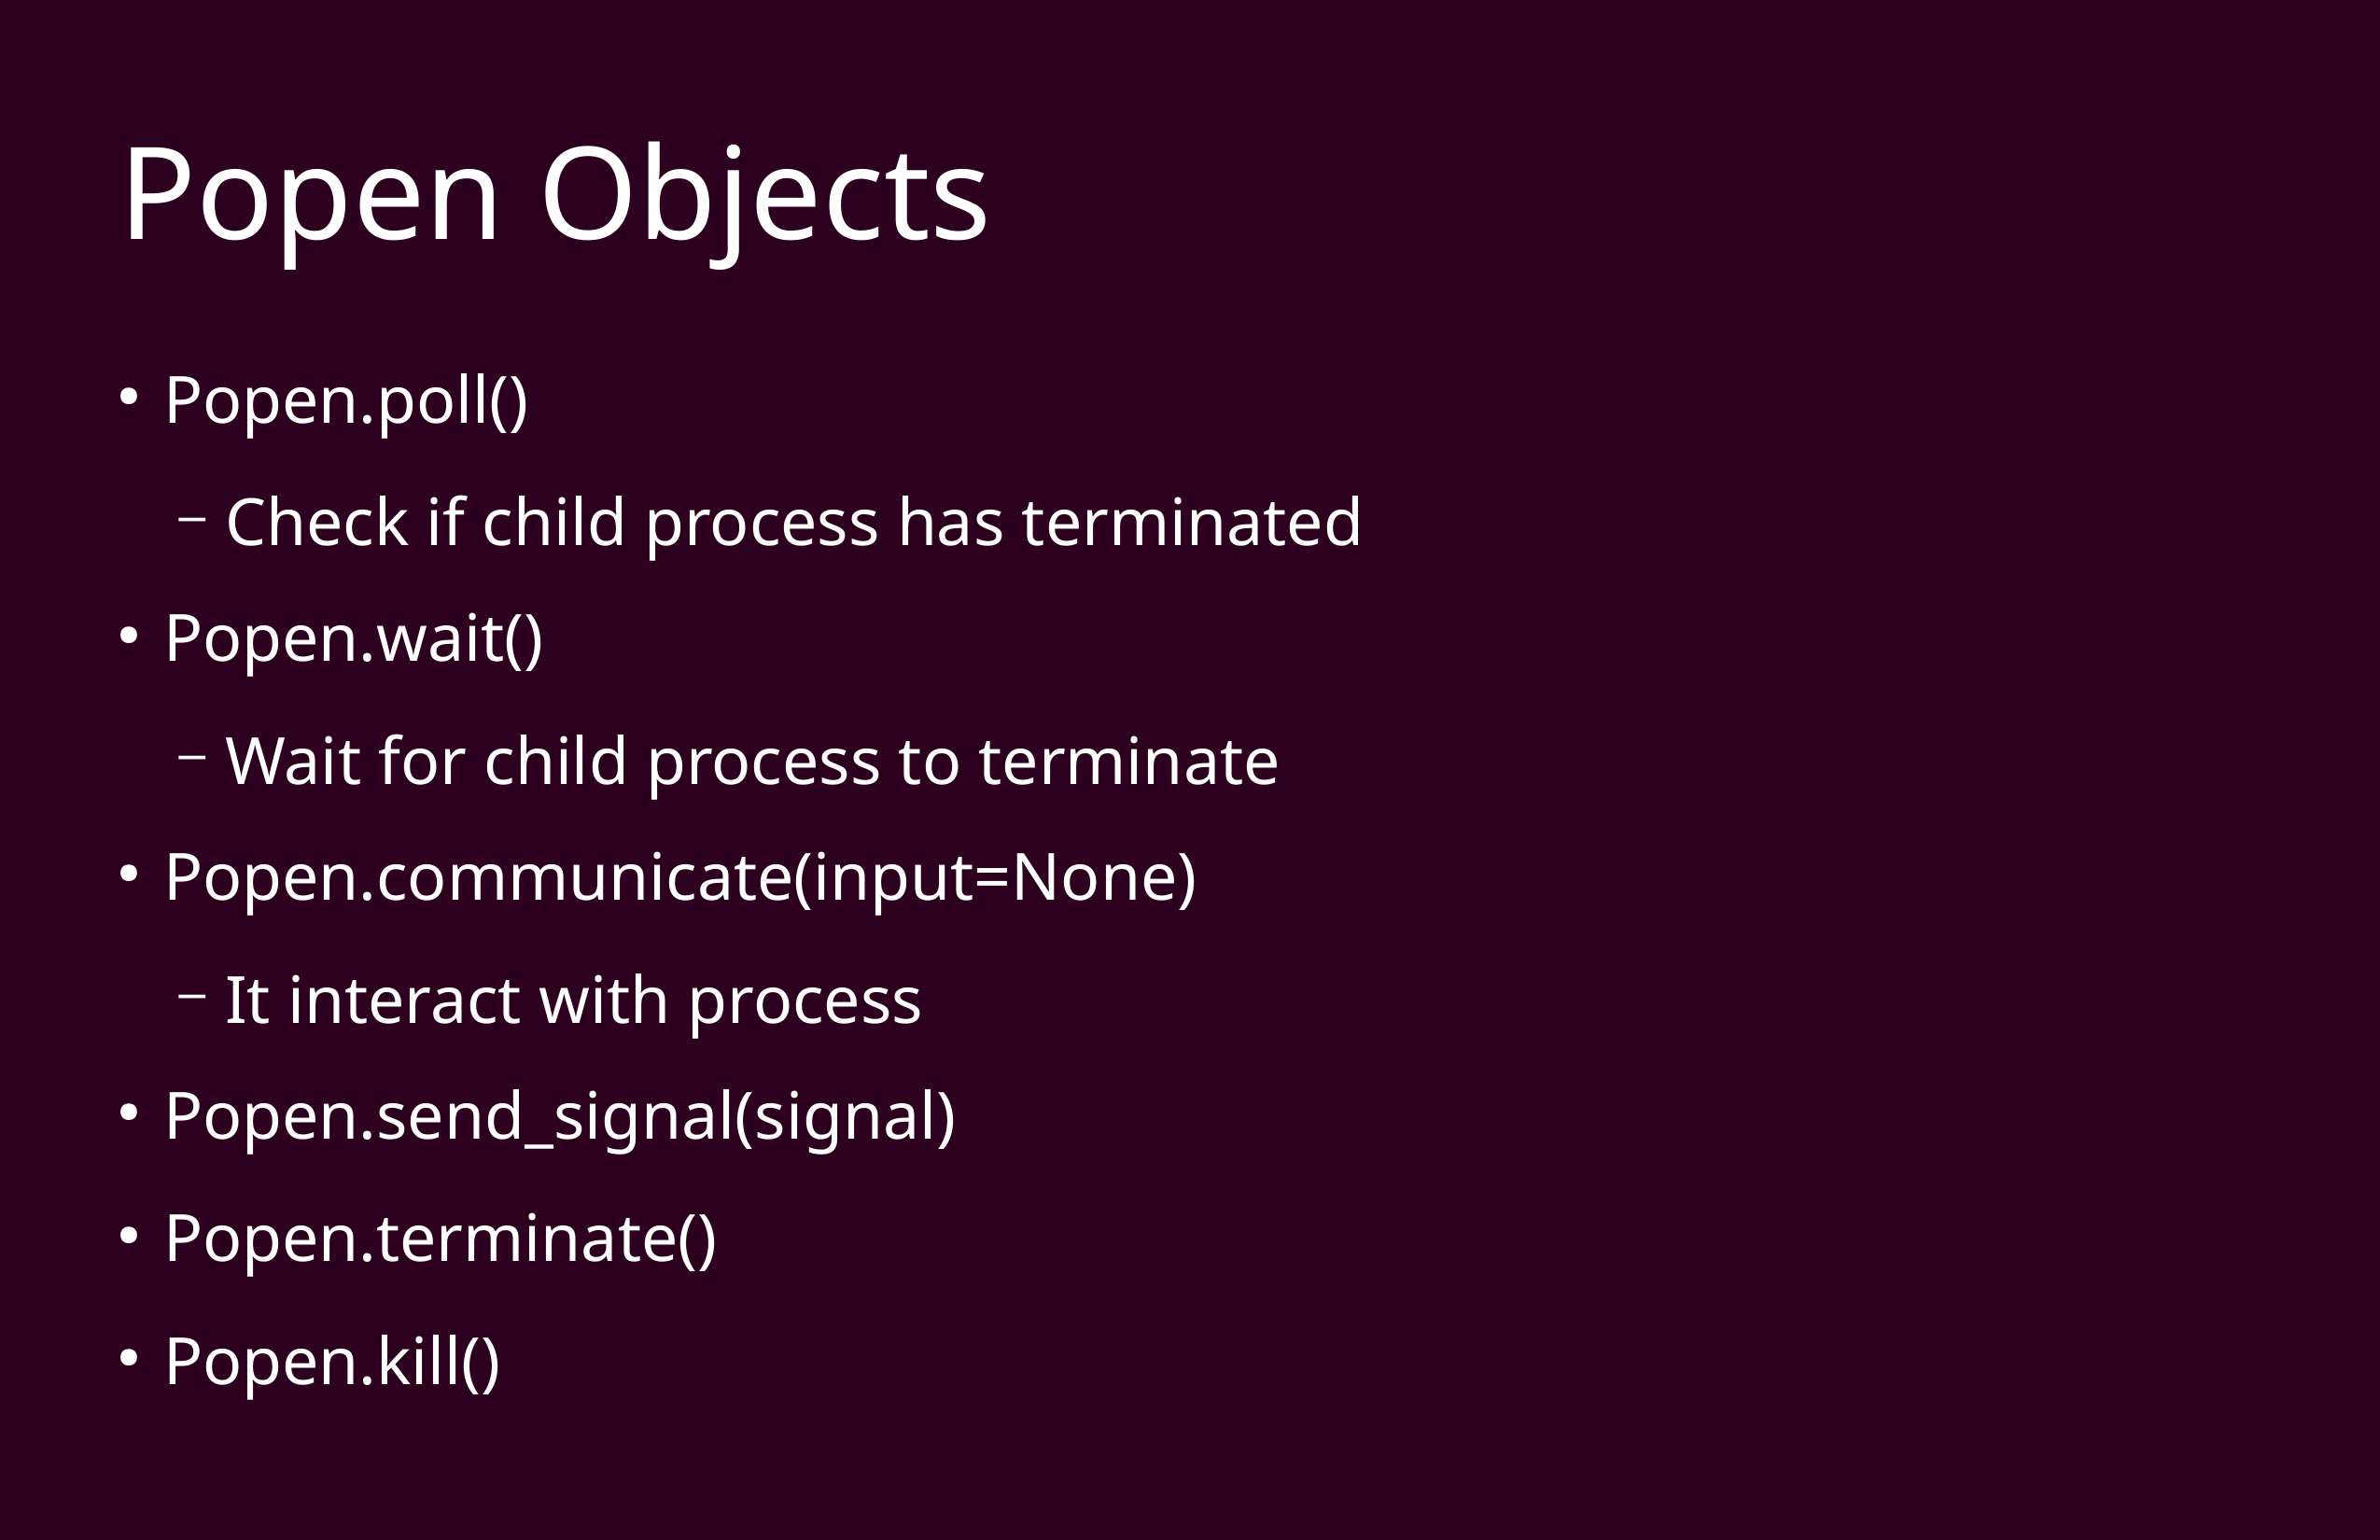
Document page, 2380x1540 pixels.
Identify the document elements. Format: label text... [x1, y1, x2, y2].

title Popen Objects [119, 61, 2261, 319]
list Popen.poll() Check if child process has terminated Popen.wait() Wait for child process to terminate Popen.communicate(input=None) It interact with process Popen.send_signal(signal) Popen.terminate() Popen.kill() [102, 353, 2245, 1408]
